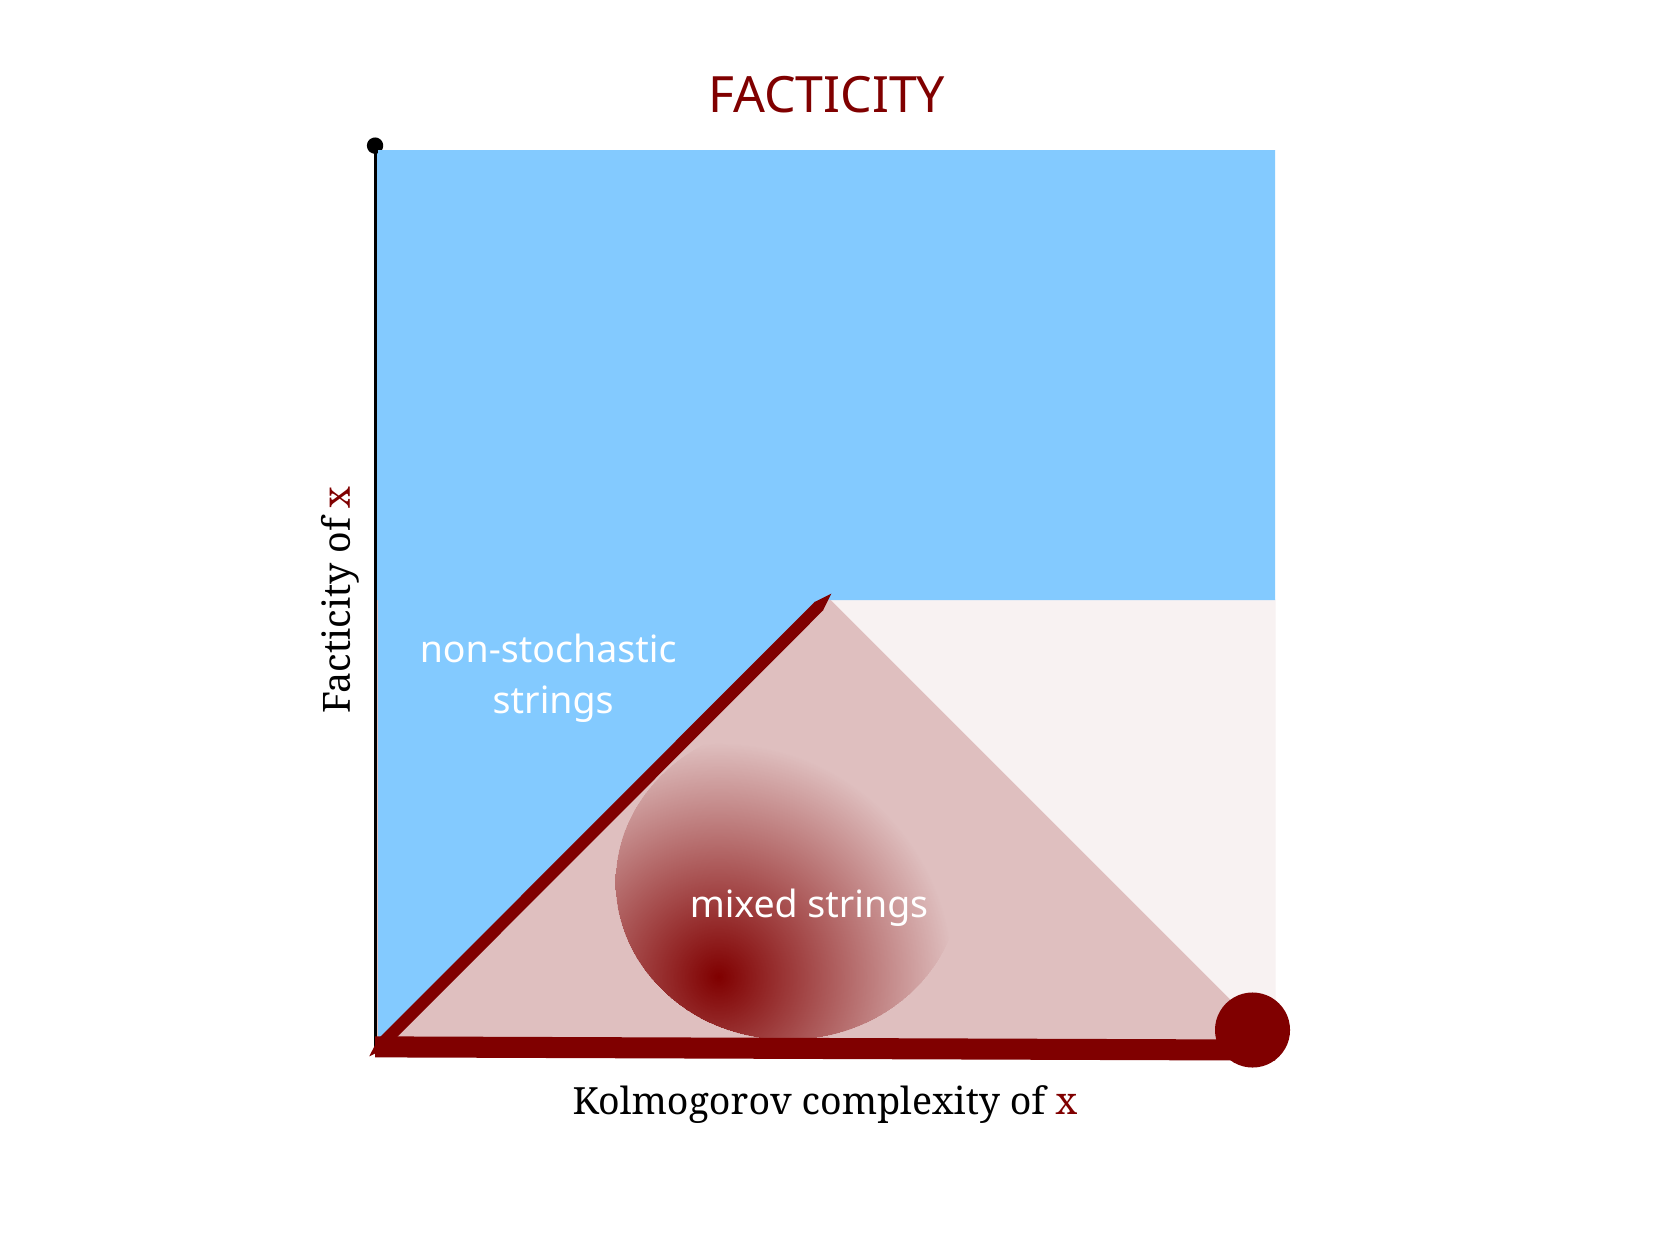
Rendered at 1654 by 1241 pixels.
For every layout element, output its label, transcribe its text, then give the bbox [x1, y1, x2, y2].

text_box Kolmogorov complexity of x [375, 1067, 1276, 1126]
title FACTICITY [82, 64, 1571, 123]
text_box [377, 150, 1291, 1068]
text_box mixed strings [675, 870, 981, 980]
text_box Facticity of x [302, 150, 361, 1051]
text_box non-stochastic strings [405, 615, 771, 725]
